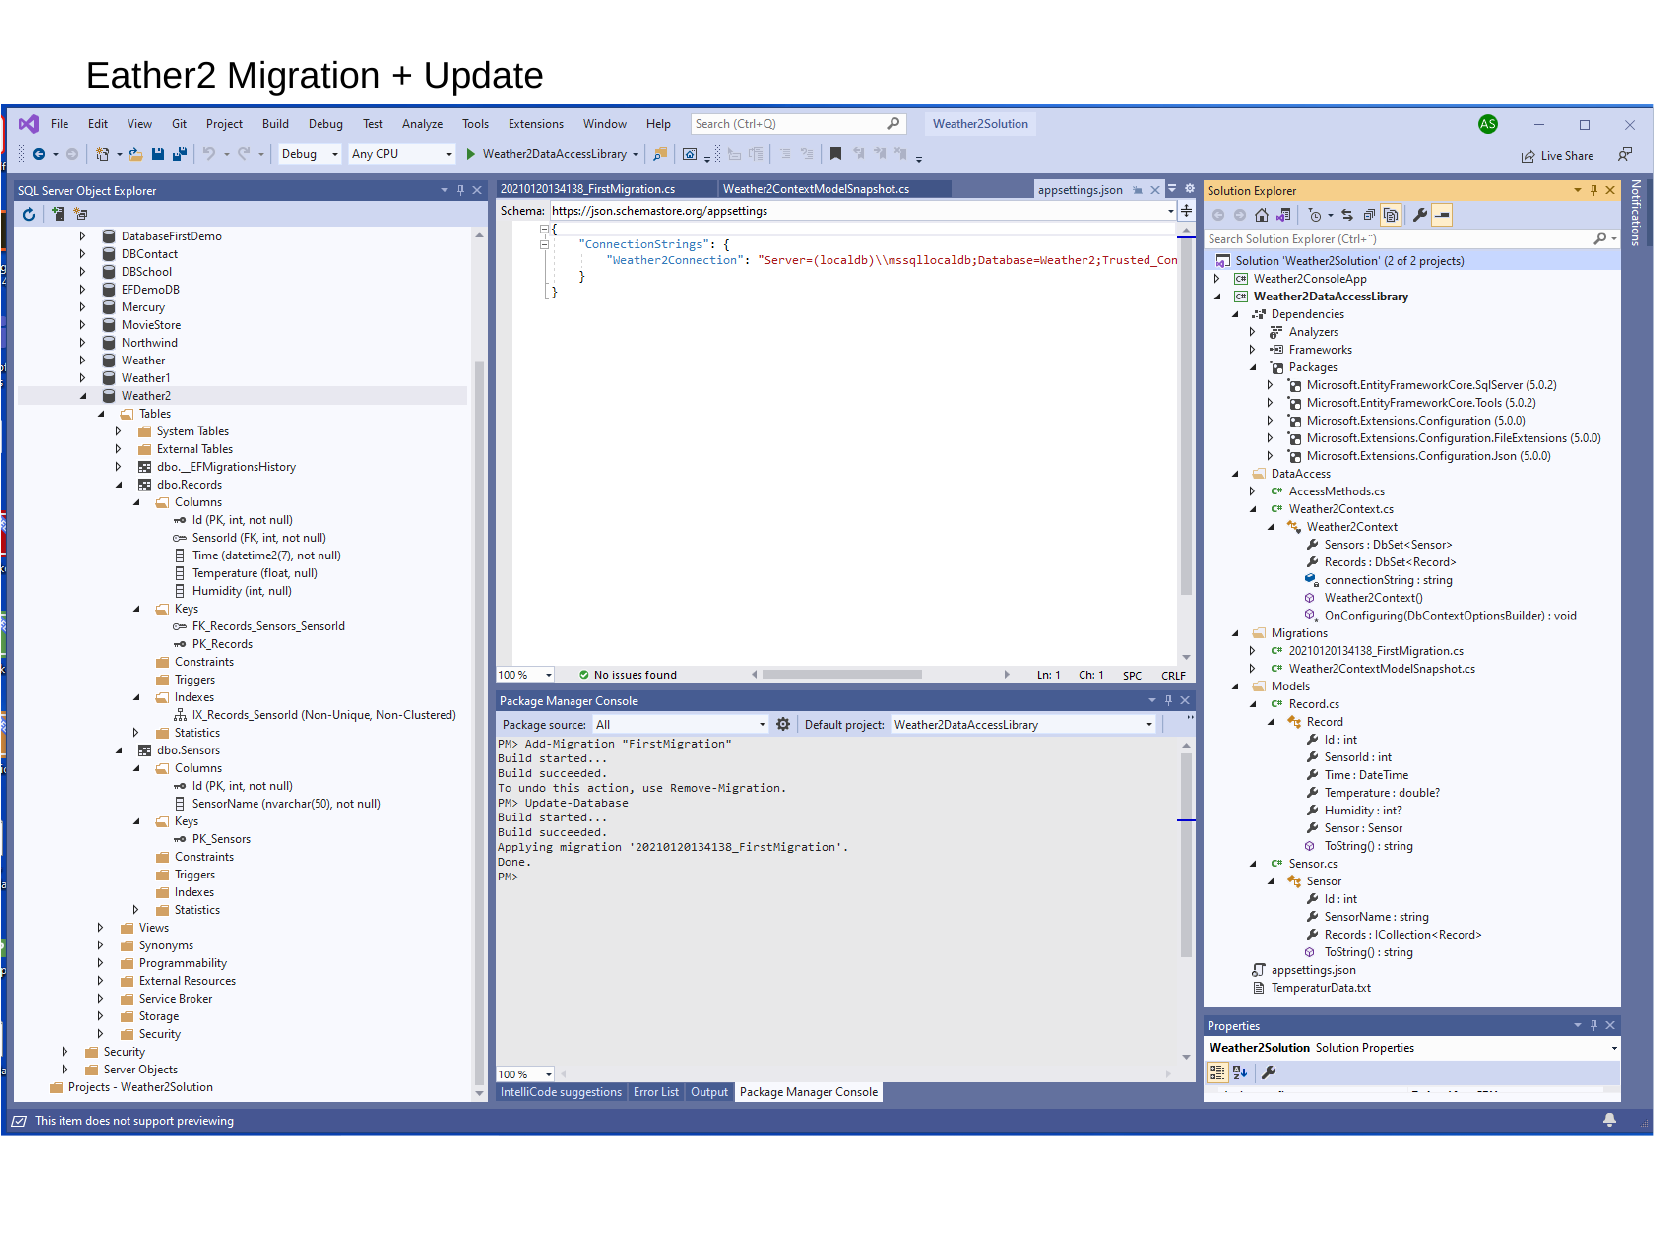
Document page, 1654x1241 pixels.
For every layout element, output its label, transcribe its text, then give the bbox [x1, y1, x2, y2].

picture [1, 104, 1654, 1136]
text_box Eather2 Migration + Update [70, 47, 560, 105]
